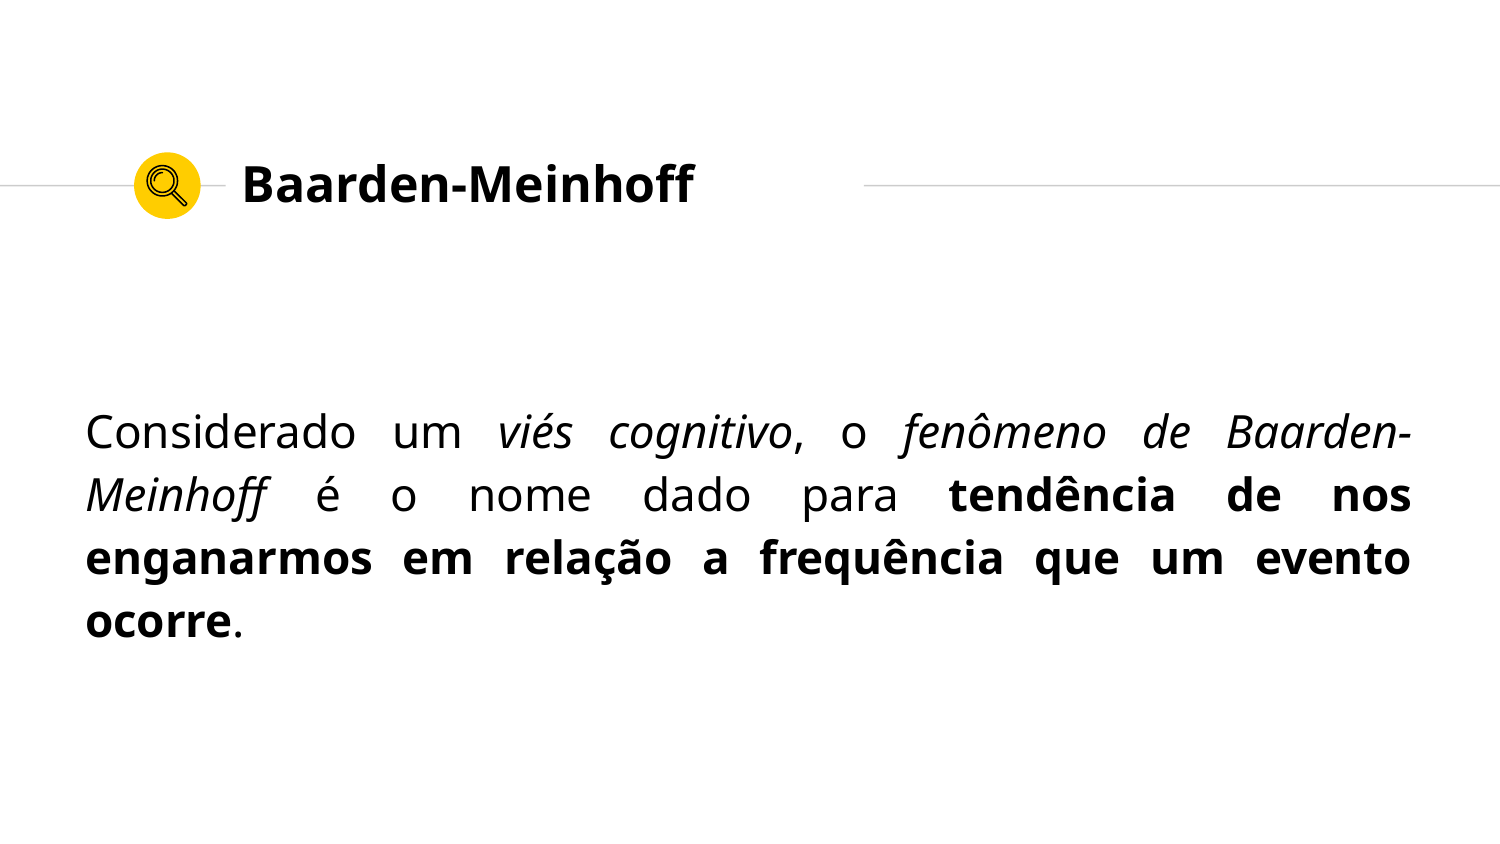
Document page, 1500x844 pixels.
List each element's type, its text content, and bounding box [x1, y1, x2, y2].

title Baarden-Meinhoff [226, 146, 863, 219]
list Considerado um viés cognitivo, o fenômeno de Baarden-Meinhoff é o nome dado para tendência de nos enganarmos em relação a frequência que um evento ocorre. [70, 265, 1428, 776]
